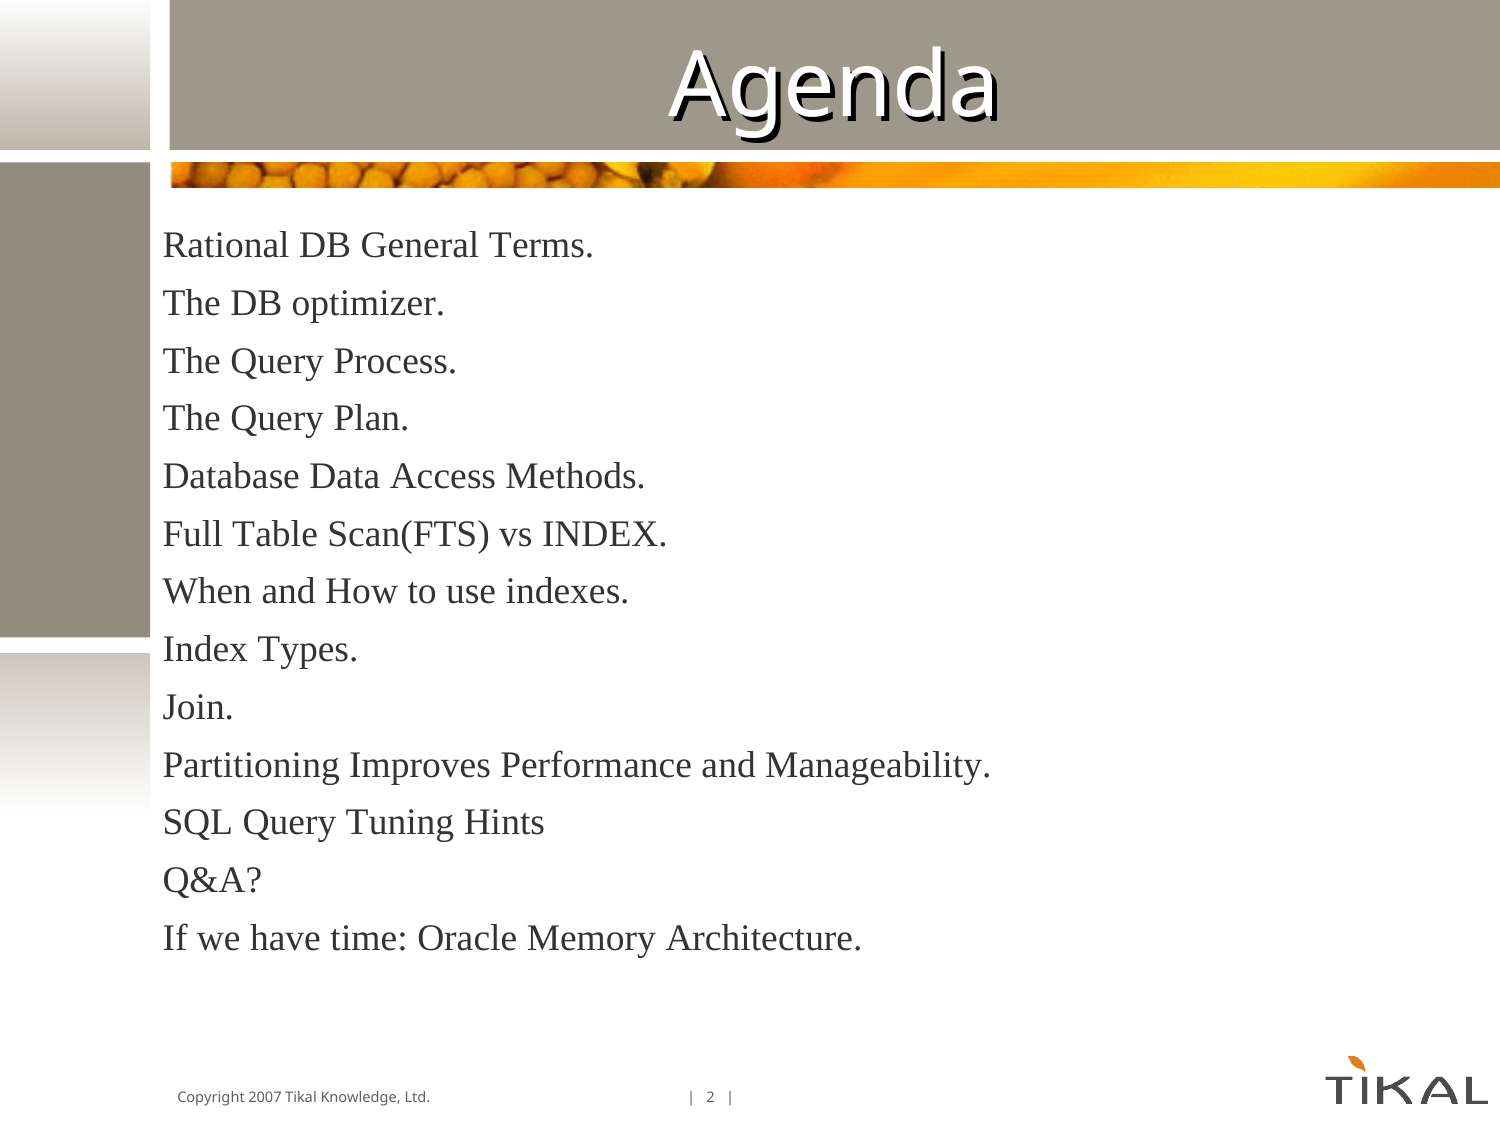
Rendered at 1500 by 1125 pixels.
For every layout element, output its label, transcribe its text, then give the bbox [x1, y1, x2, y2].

picture [1312, 1034, 1500, 1125]
title Agenda [169, 0, 1499, 192]
list Rational DB General Terms. The DB optimizer. The Query Process. The Query Plan. Database Data Access Methods. Full Table Scan(FTS) vs INDEX. When and How to use indexes. Index Types. Join. Partitioning Improves Performance and Manageability. SQL Query Tuning Hints Q&A? If we have time: Oracle Memory Architecture. [162, 224, 1473, 1021]
